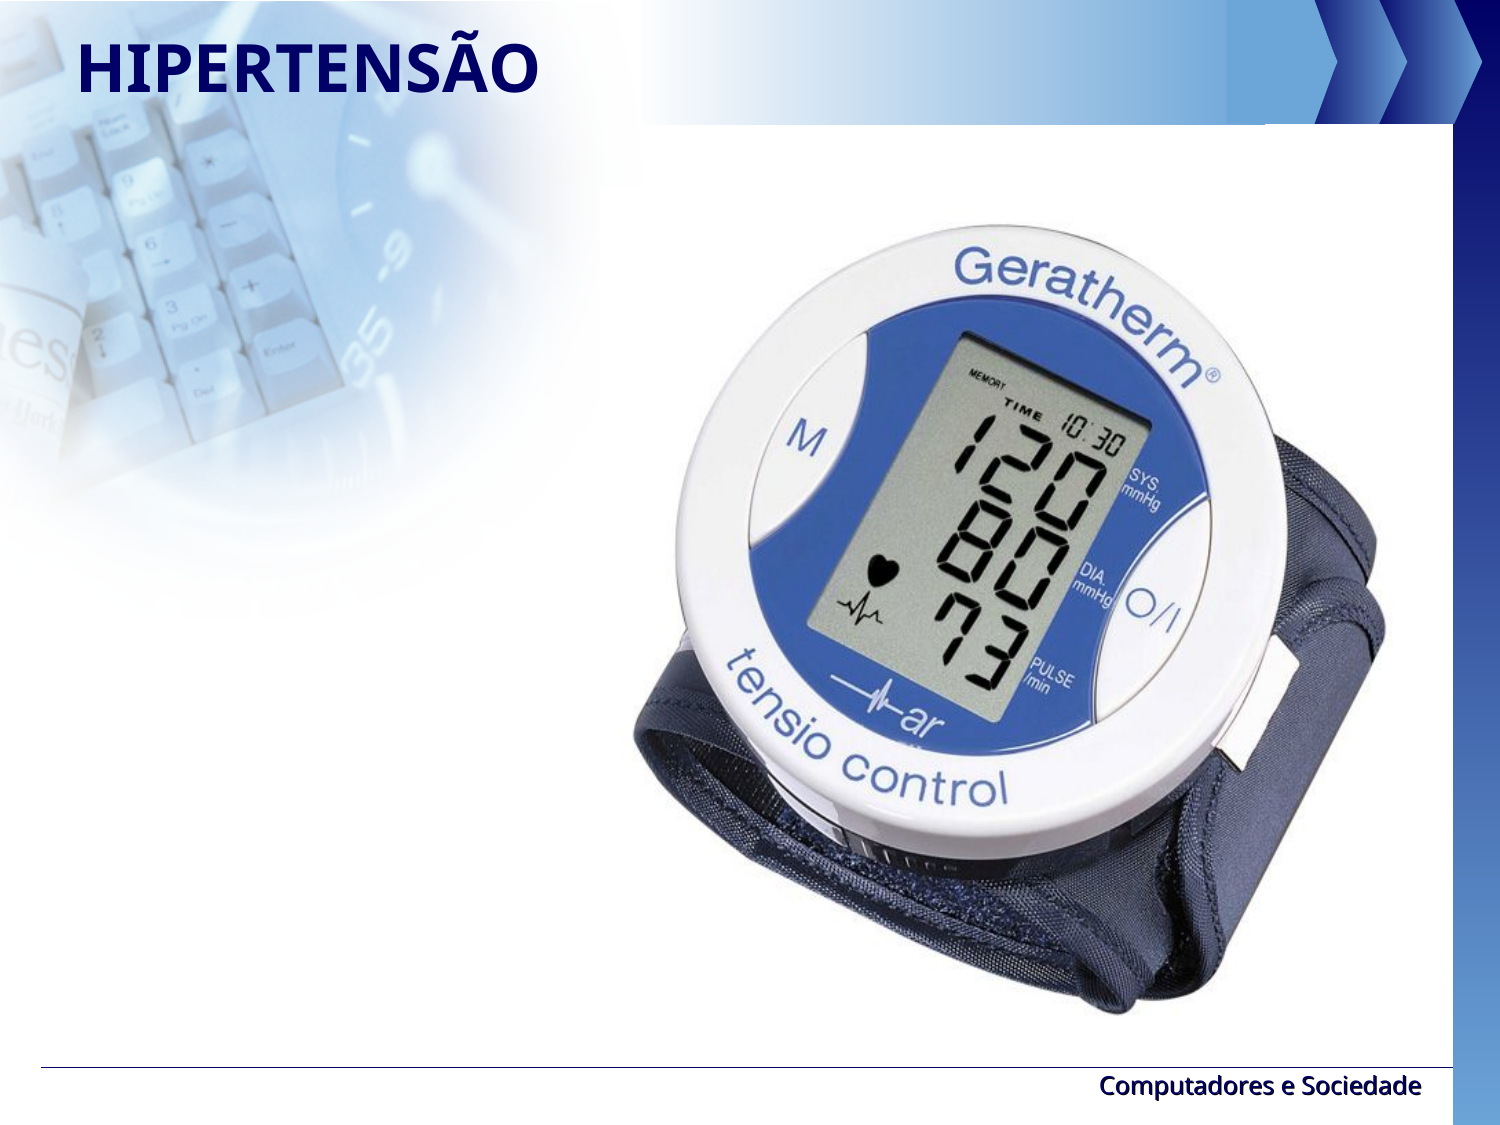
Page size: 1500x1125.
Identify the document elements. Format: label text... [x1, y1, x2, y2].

picture [600, 187, 1426, 1051]
title HIPERTENSÃO [74, 0, 1300, 155]
